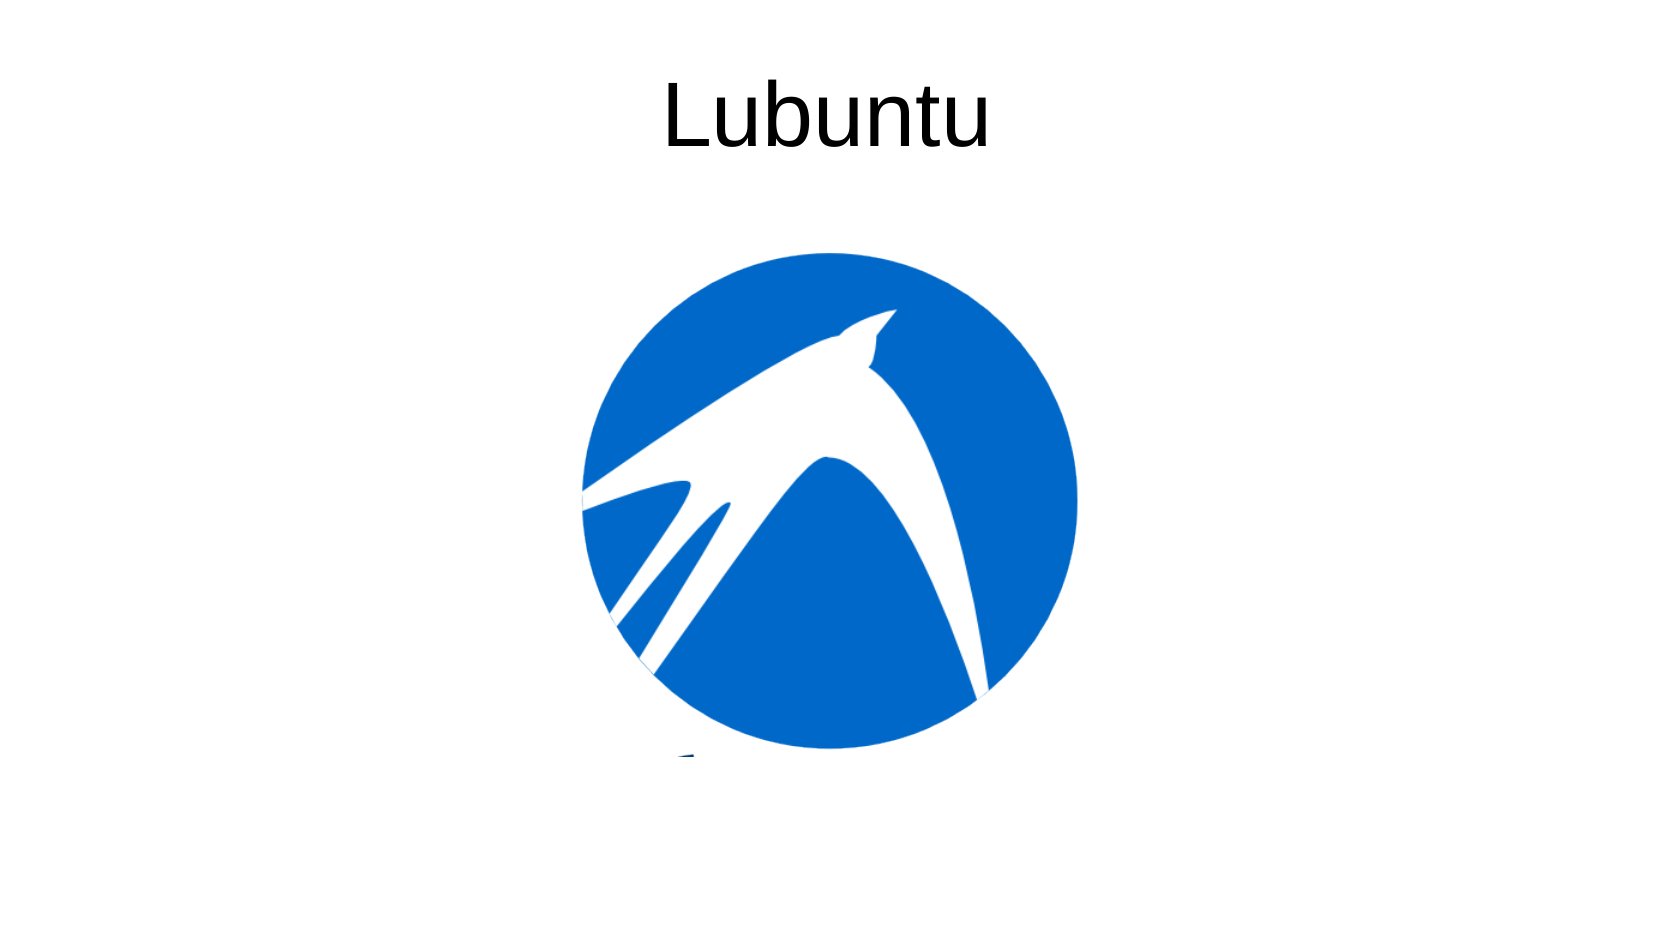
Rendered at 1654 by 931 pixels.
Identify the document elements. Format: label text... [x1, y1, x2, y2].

title Lubuntu [82, 37, 1571, 193]
picture [467, 217, 1187, 758]
